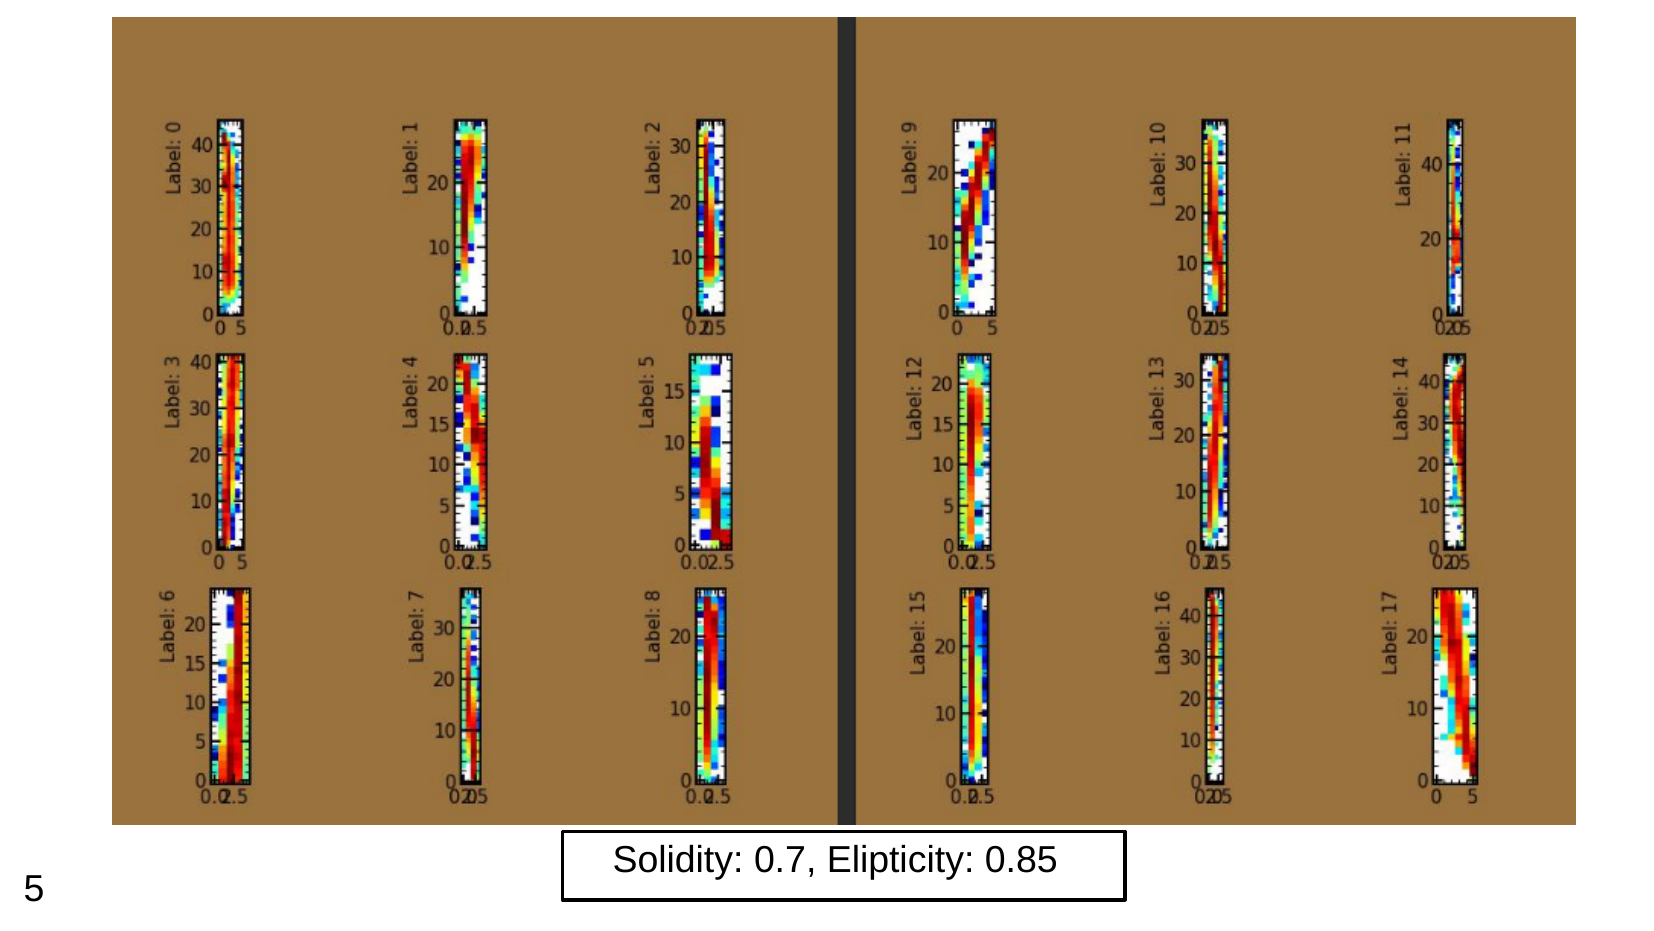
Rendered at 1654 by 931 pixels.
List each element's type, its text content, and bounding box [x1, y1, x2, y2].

picture [112, 17, 1576, 826]
text_box <number> [8, 860, 638, 931]
text_box Solidity: 0.7, Elipticity: 0.85 [562, 831, 1126, 901]
